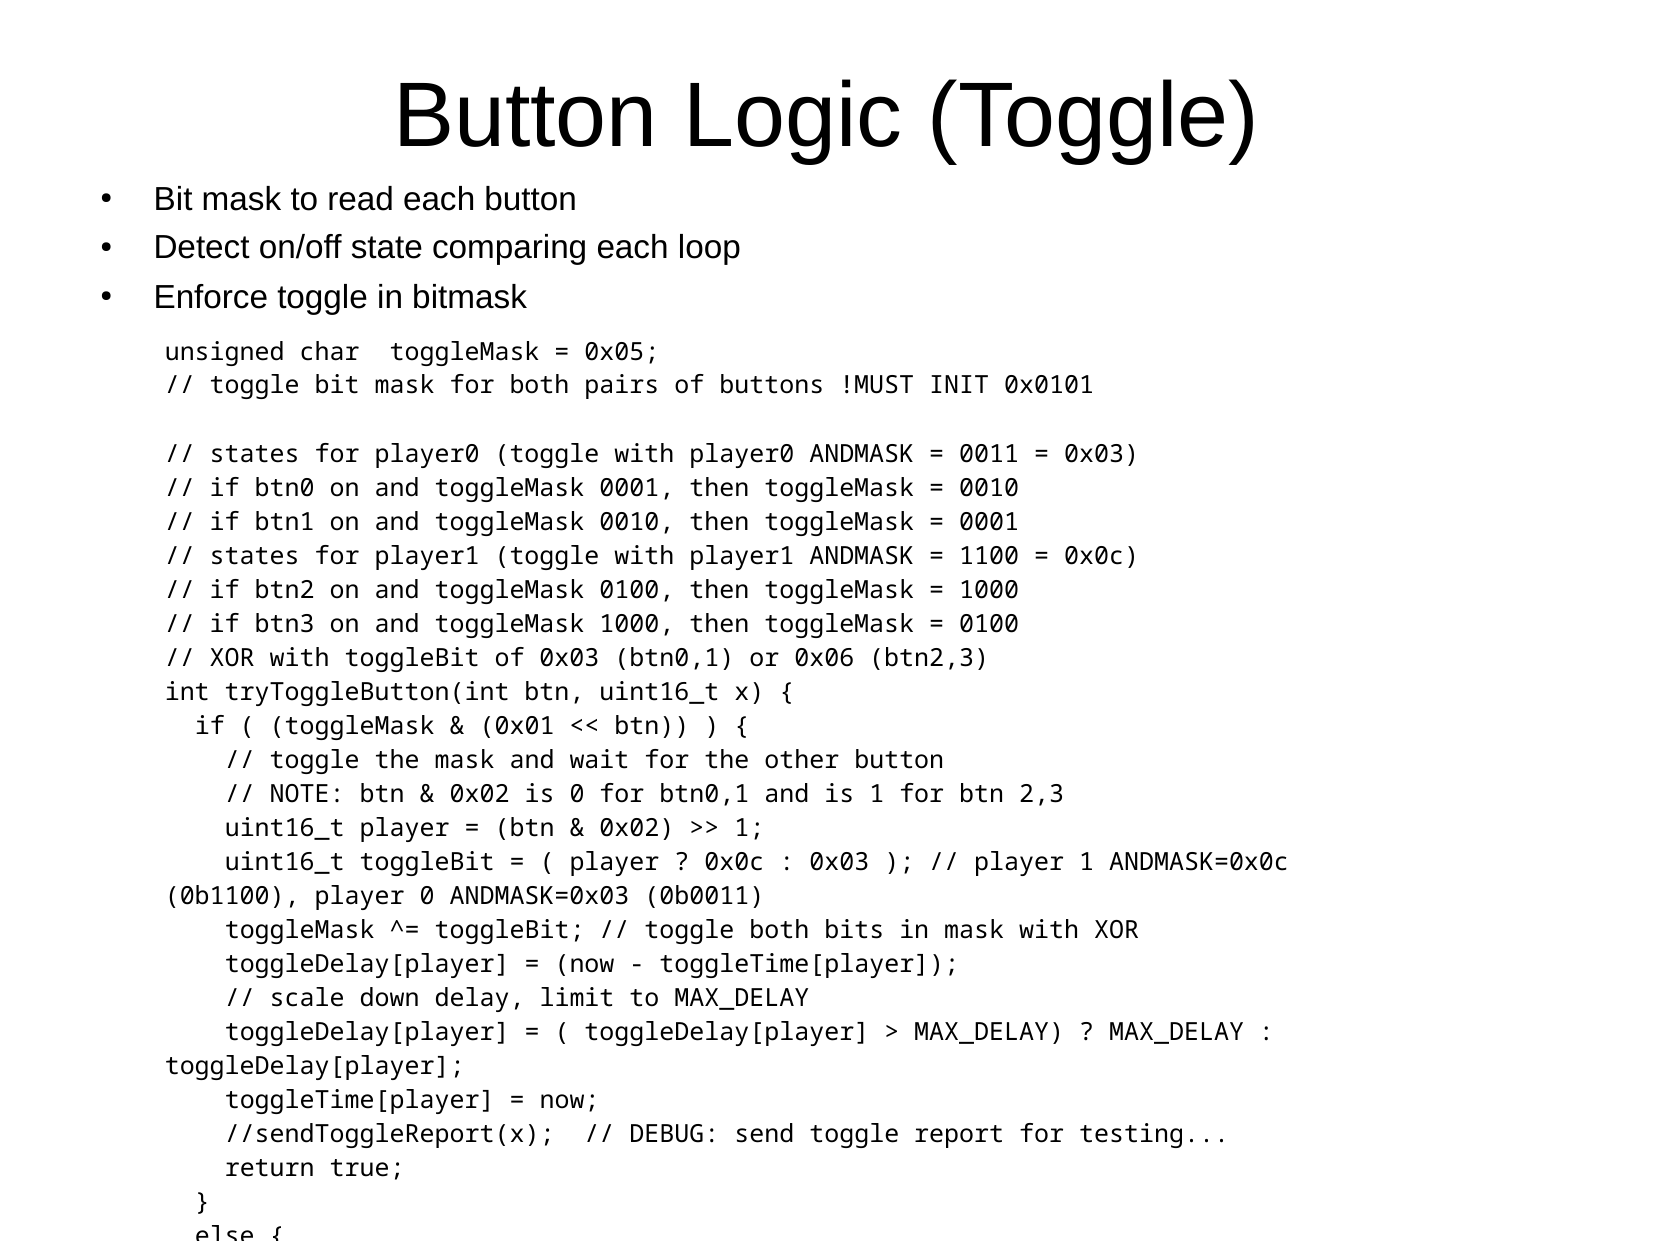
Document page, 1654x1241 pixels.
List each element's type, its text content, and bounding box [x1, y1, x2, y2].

title Button Logic (Toggle) [82, 49, 1571, 180]
list Bit mask to read each button Detect on/off state comparing each loop Enforce toggle in bitmask [82, 180, 1571, 406]
text_box unsigned char toggleMask = 0x05; // toggle bit mask for both pairs of buttons !MUST INIT 0x0101 // states for player0 (toggle with player0 ANDMASK = 0011 = 0x03) // if btn0 on and toggleMask 0001, then toggleMask = 0010 // if btn1 on and toggleMask 0010, then toggleMask = 0001 // states for player1 (toggle with player1 ANDMASK = 1100 = 0x0c) // if btn2 on and toggleMask 0100, then toggleMask = 1000 // if btn3 on and toggleMask 1000, then toggleMask = 0100 // XOR with toggleBit of 0x03 (btn0,1) or 0x06 (btn2,3) int tryToggleButton(int btn, uint16_t x) { if ( (toggleMask & (0x01 << btn)) ) { // toggle the mask and wait for the other button // NOTE: btn & 0x02 is 0 for btn0,1 and is 1 for btn 2,3 uint16_t player = (btn & 0x02) >> 1; uint16_t toggleBit = ( player ? 0x0c : 0x03 ); // player 1 ANDMASK=0x0c (0b1100), player 0 ANDMASK=0x03 (0b0011) toggleMask ^= toggleBit; // toggle both bits in mask with XOR toggleDelay[player] = (now - toggleTime[player]); // scale down delay, limit to MAX_DELAY toggleDelay[player] = ( toggleDelay[player] > MAX_DELAY) ? MAX_DELAY : toggleDelay[player]; toggleTime[player] = now; //sendToggleReport(x); // DEBUG: send toggle report for testing... return true; } else { return false; } } [150, 325, 1396, 1240]
